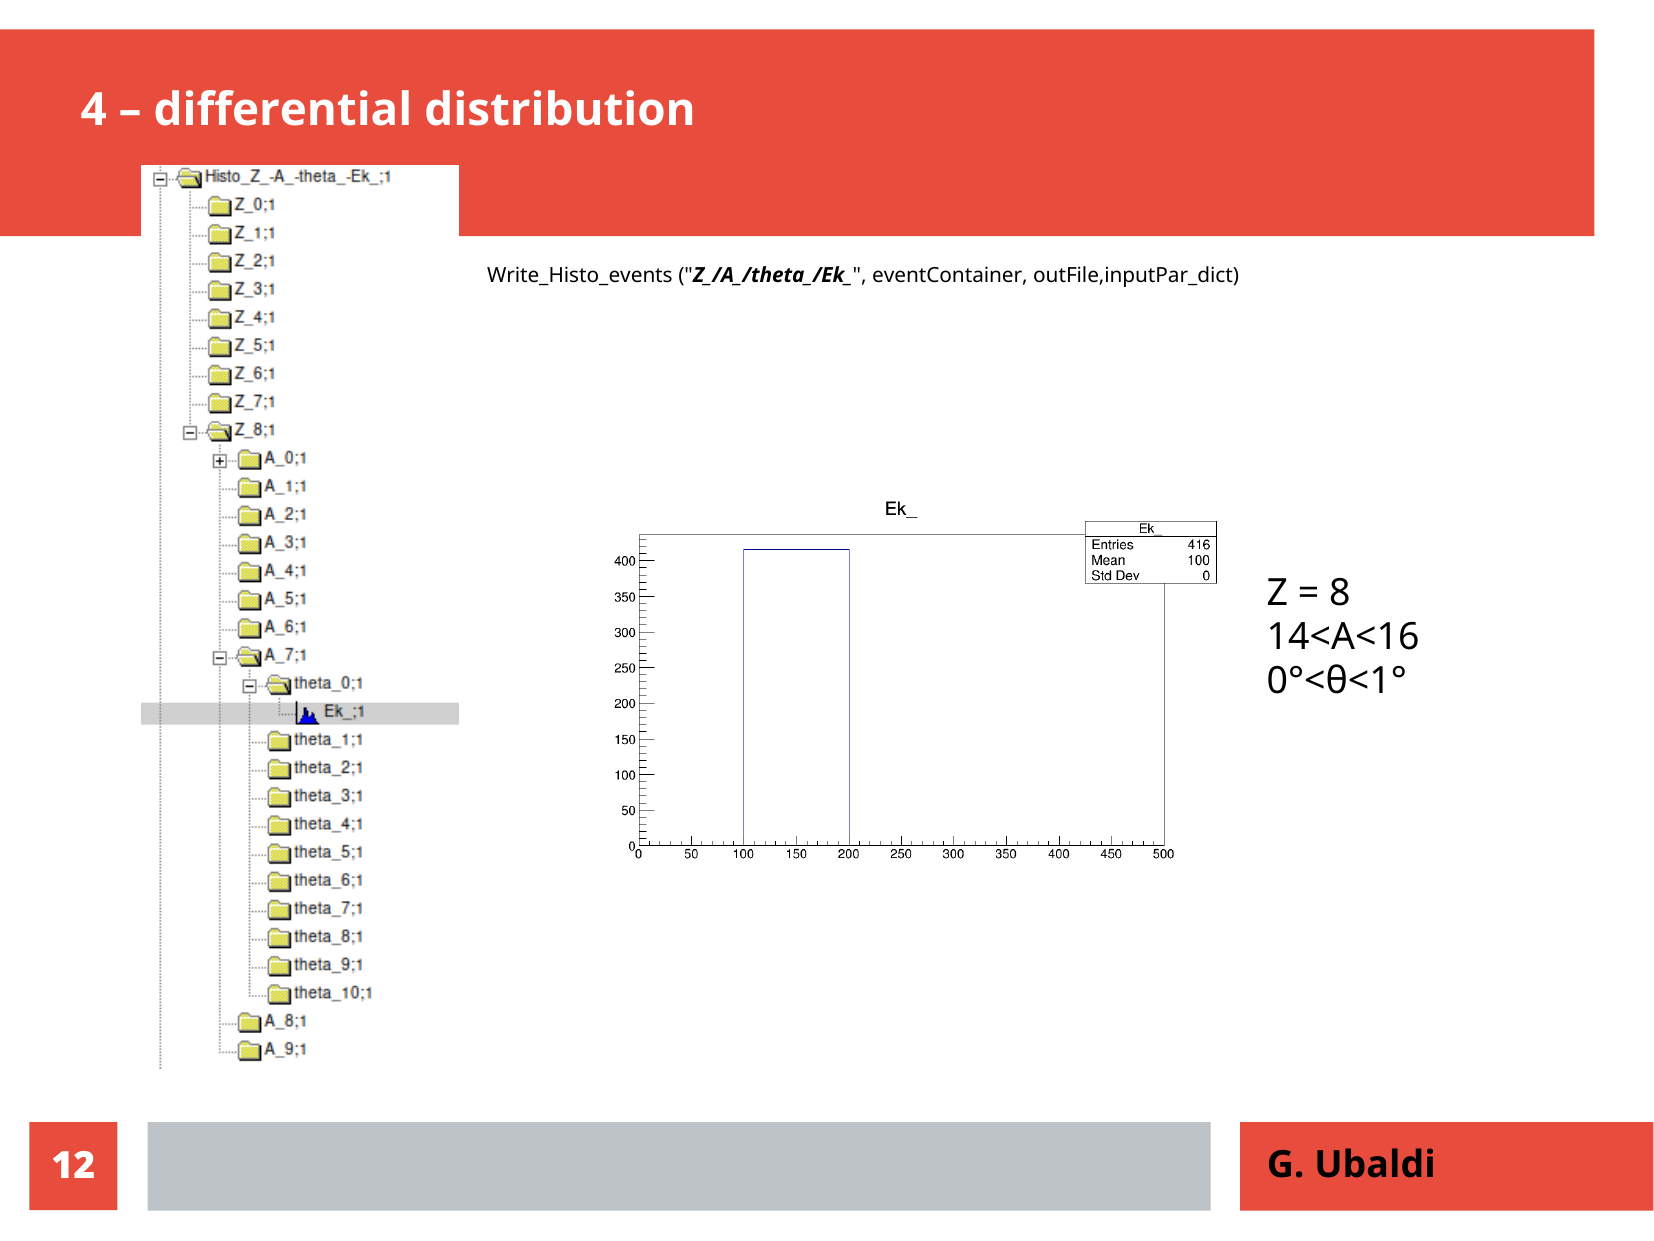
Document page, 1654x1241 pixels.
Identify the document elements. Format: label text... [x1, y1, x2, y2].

text_box Z = 8 14<A<16 0°<θ<1° [1251, 561, 1466, 709]
picture [590, 496, 1221, 884]
text_box 4 – differential distribution [65, 73, 1524, 142]
text_box Write_Histo_events ("Z_/A_/theta_/Ek_", eventContainer, outFile,inputPar_dict) [472, 255, 1514, 320]
text_box G. Ubaldi [1252, 1133, 1475, 1193]
picture [141, 165, 459, 1069]
